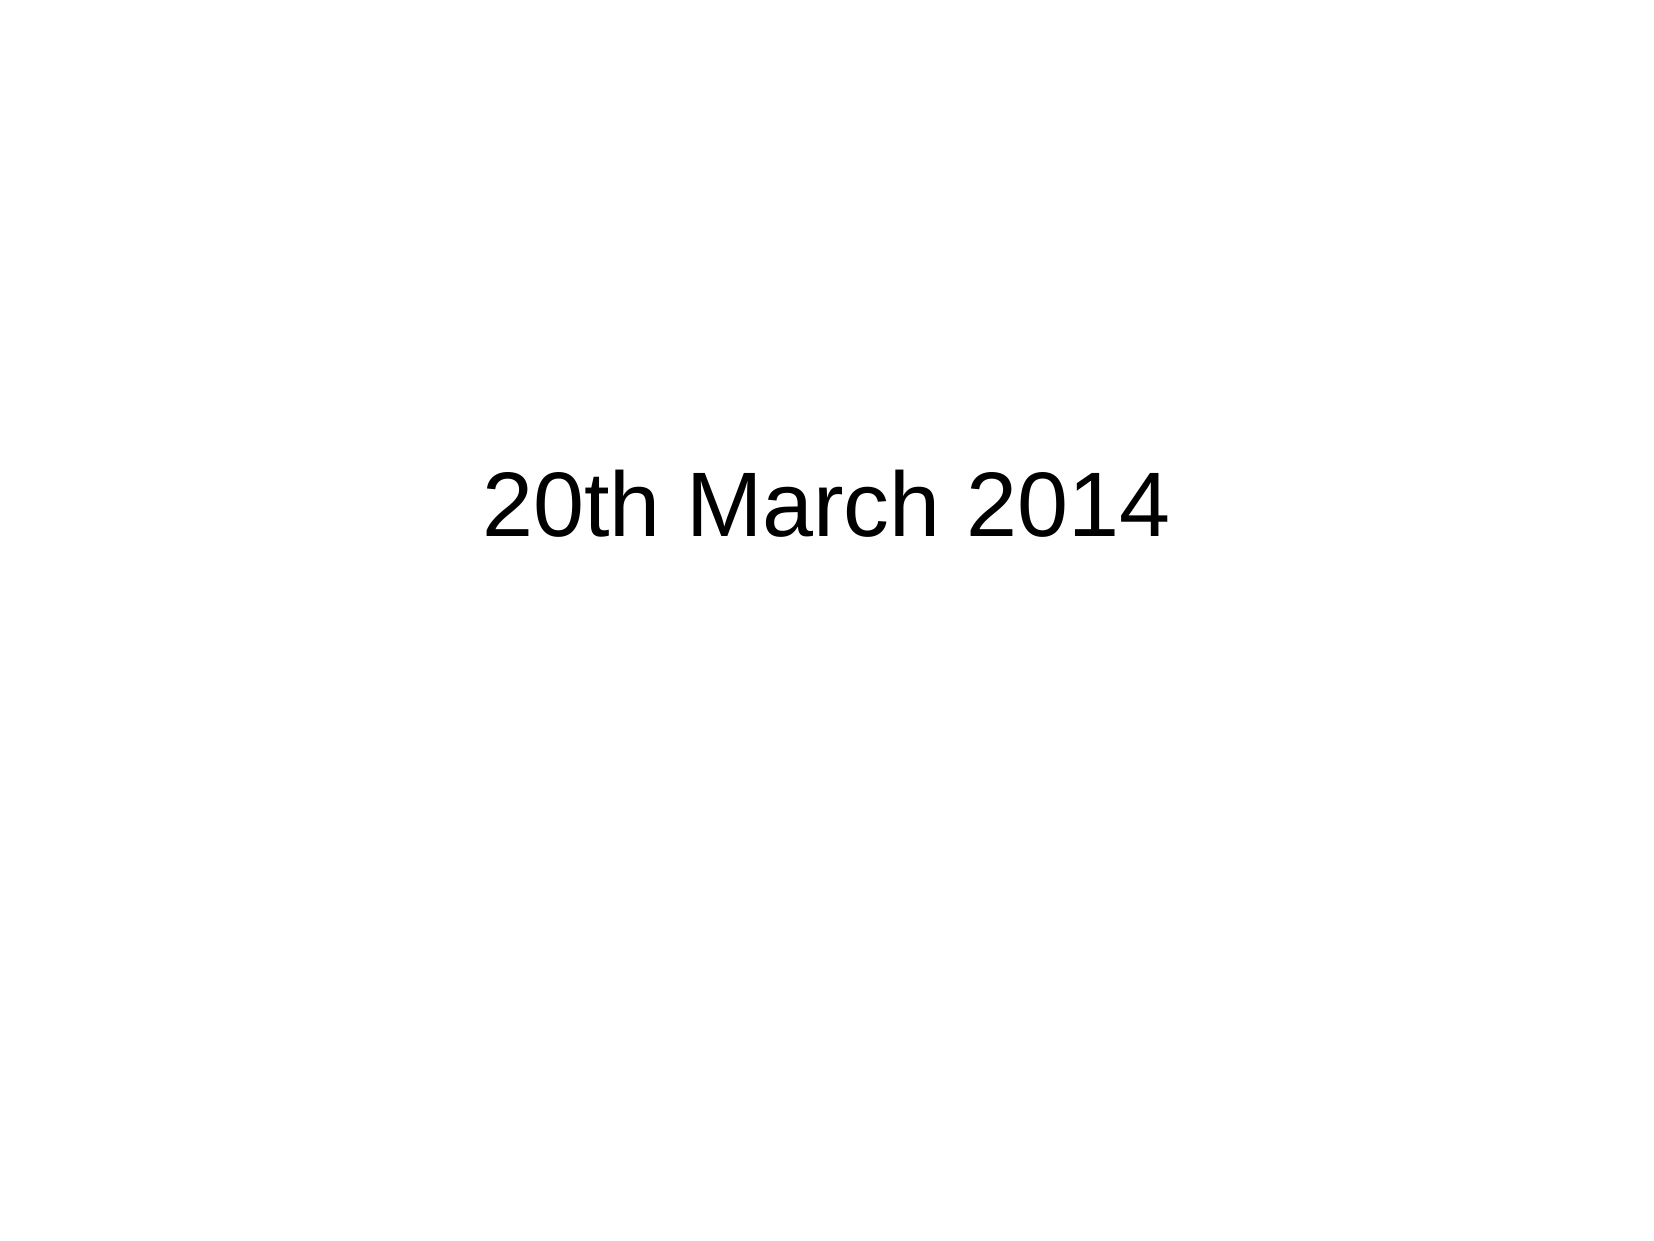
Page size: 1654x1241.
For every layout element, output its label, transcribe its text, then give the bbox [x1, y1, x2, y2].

title 20th March 2014 [82, 401, 1571, 609]
